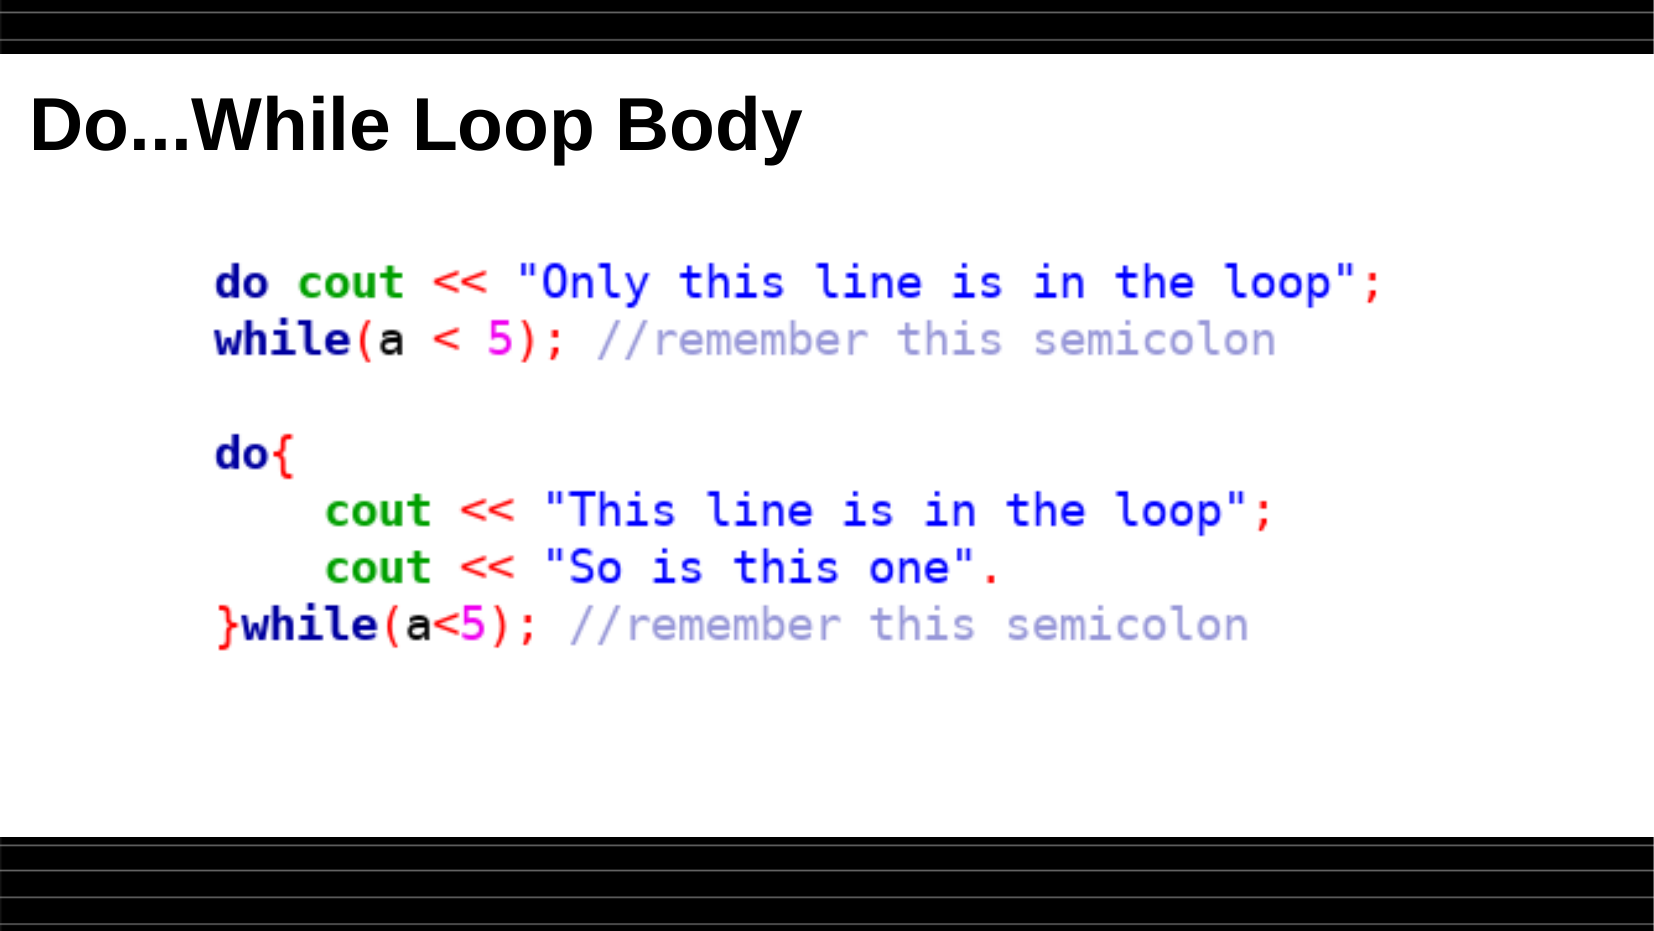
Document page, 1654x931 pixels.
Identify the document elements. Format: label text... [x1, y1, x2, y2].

picture [0, 837, 1654, 931]
text_box Do...While Loop Body [15, 75, 1546, 174]
picture [0, 0, 1654, 54]
picture [195, 239, 1416, 736]
